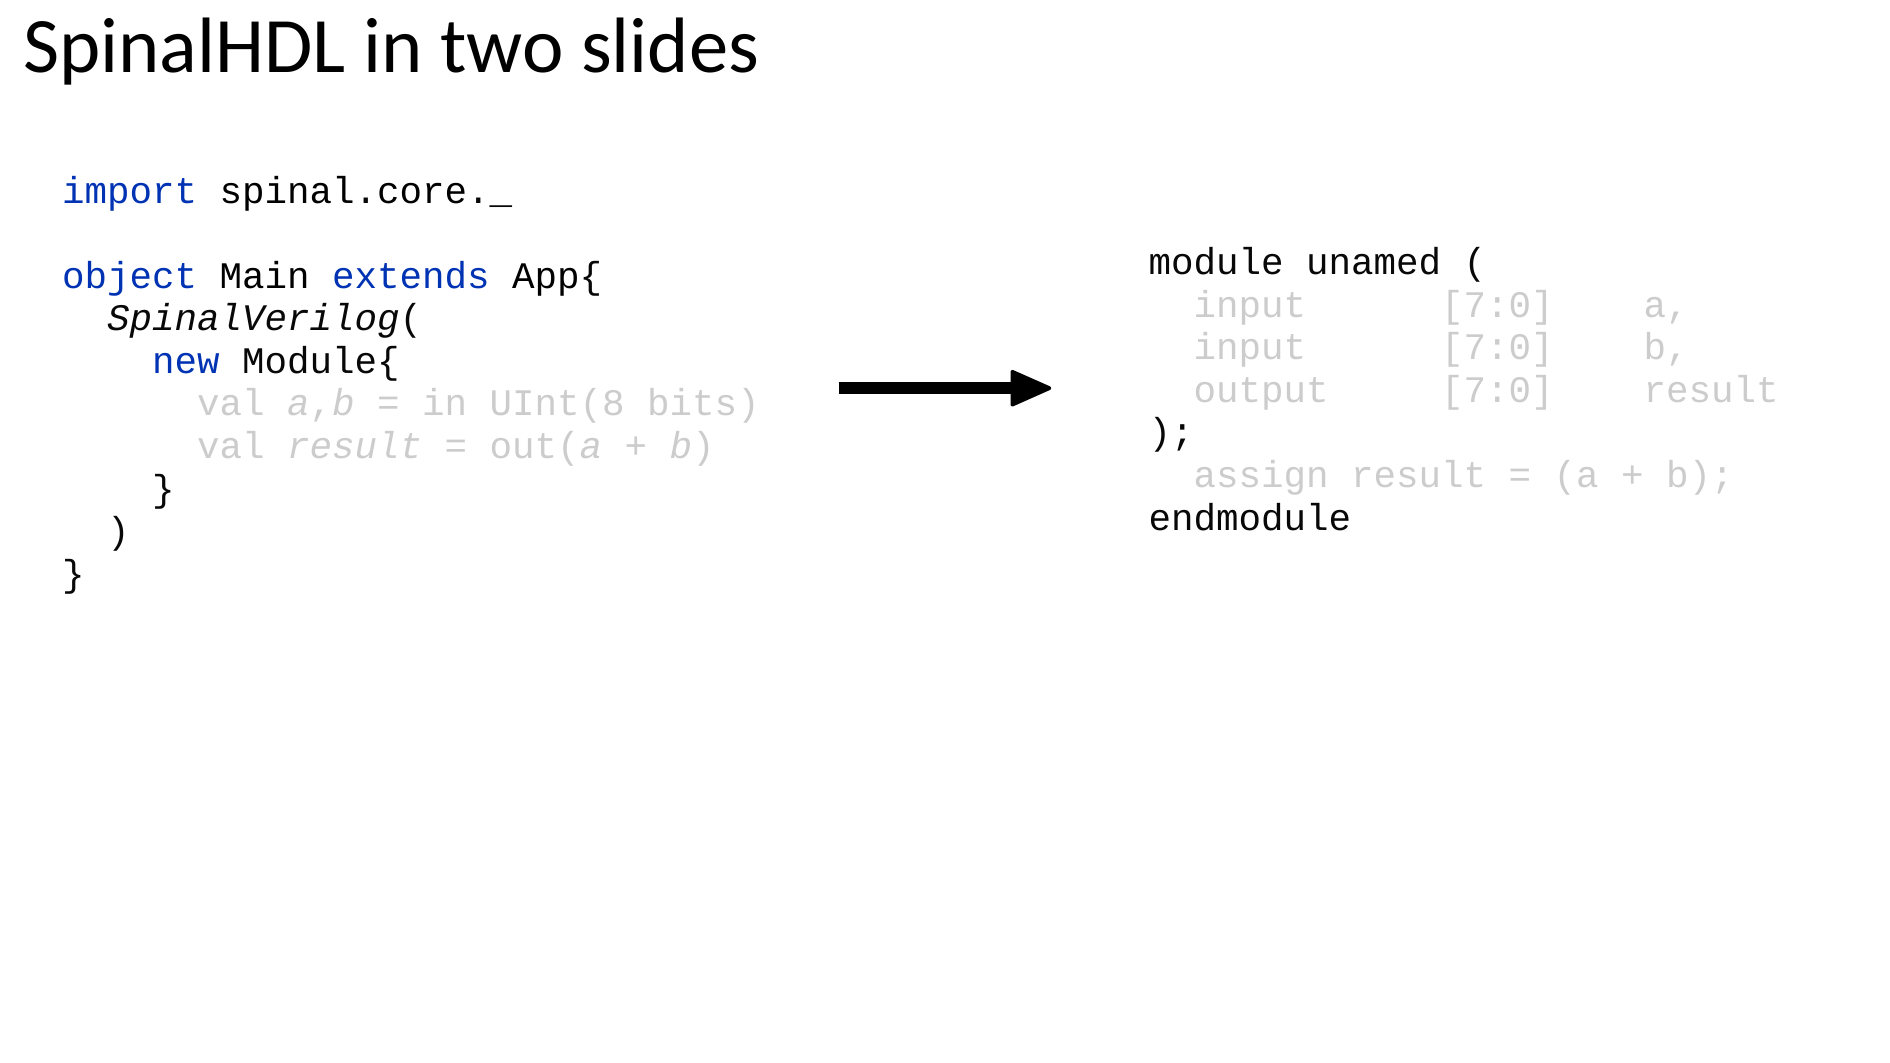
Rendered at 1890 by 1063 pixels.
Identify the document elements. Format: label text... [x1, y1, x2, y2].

text_box module unamed ( input [7:0] a, input [7:0] b, output [7:0] result ); assign result = (a + b); endmodule [1133, 236, 1808, 660]
text_box import spinal.core._ object Main extends App{ SpinalVerilog( new Module{ val a,b = in UInt(8 bits) val result = out(a + b) } ) } [47, 122, 1369, 1063]
title SpinalHDL in two slides [23, 0, 1725, 142]
